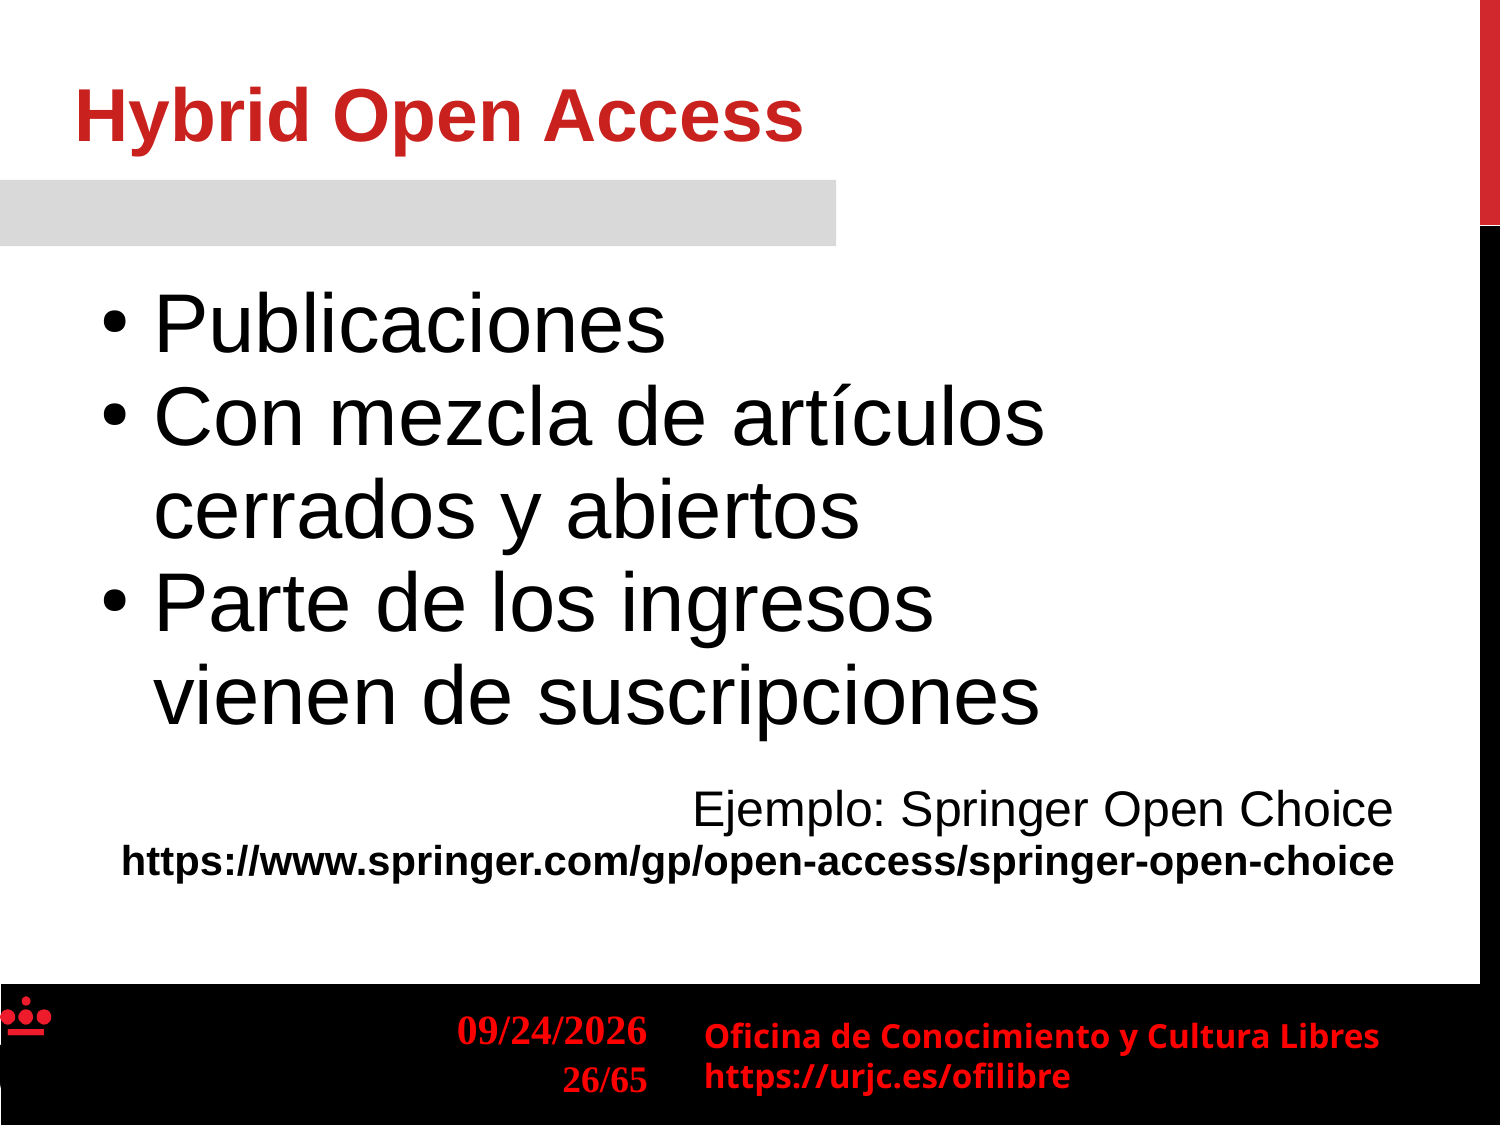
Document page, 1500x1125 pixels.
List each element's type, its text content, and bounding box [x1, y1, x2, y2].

title [75, 15, 1425, 172]
text_box Publicaciones Con mezcla de artículos cerrados y abiertos Parte de los ingresos vienen de suscripciones [67, 270, 1201, 750]
text_box Hybrid Open Access [60, 66, 991, 249]
text_box Ejemplo: Springer Open Choice https://www.springer.com/gp/open-access/springer-open-choice [75, 774, 1411, 938]
